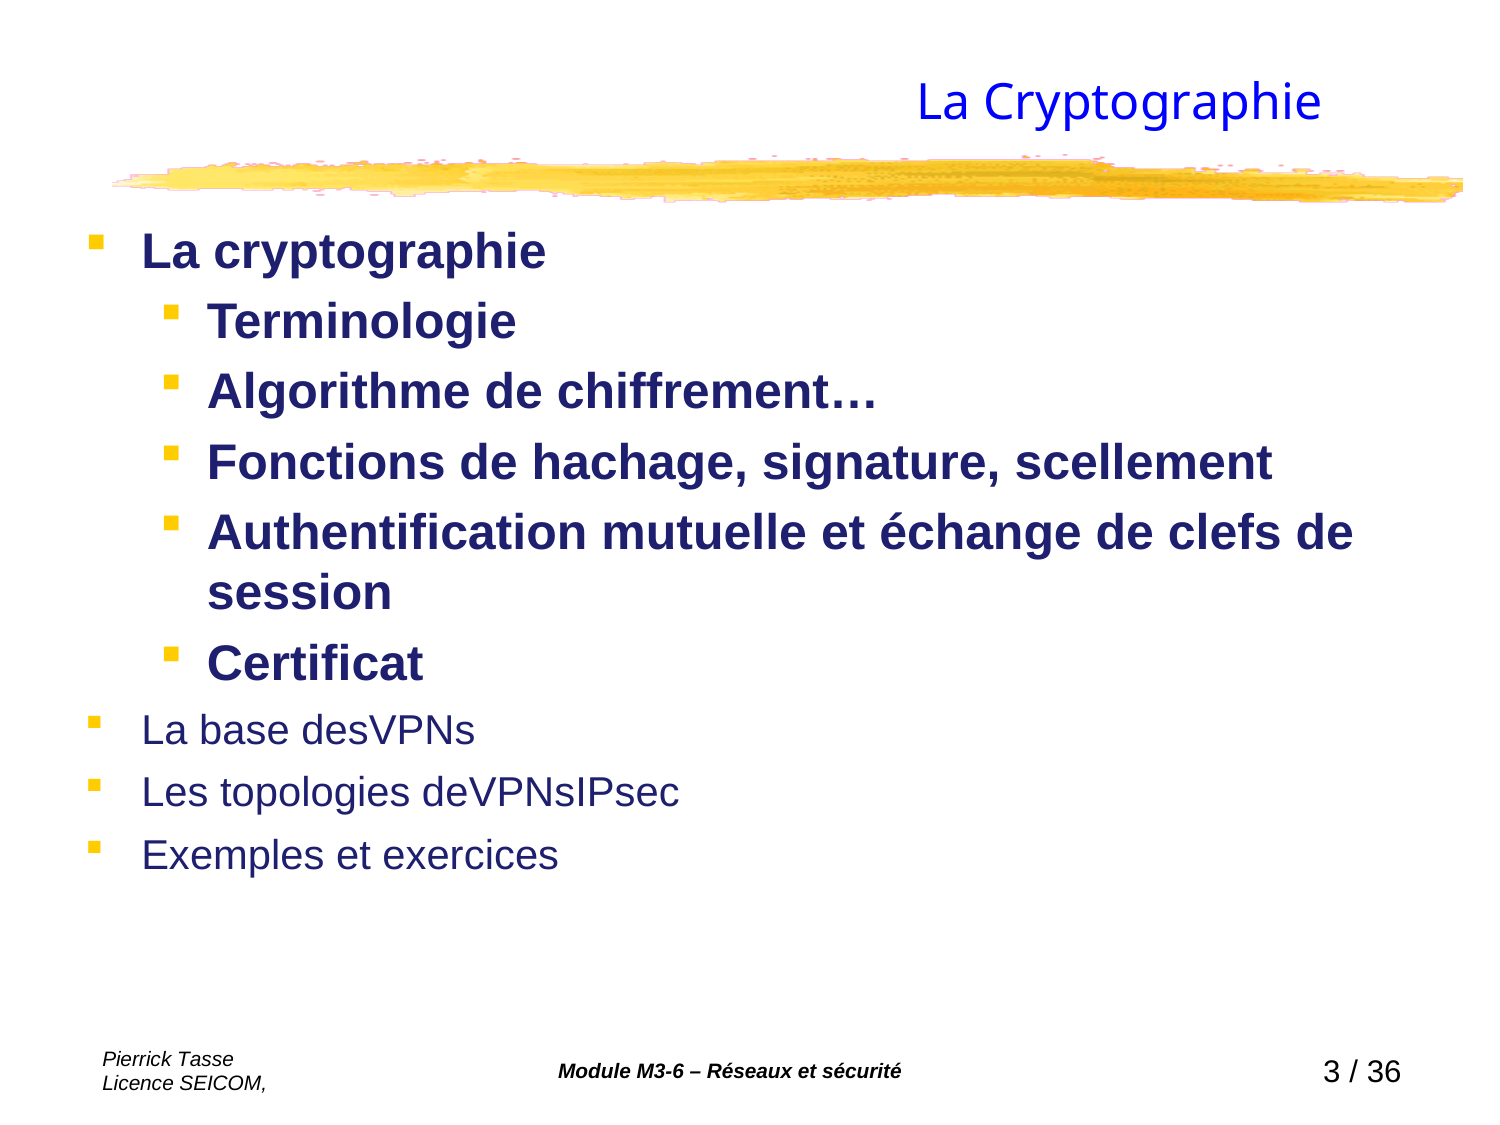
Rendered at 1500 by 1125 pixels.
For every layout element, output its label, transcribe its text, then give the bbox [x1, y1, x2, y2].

title La Cryptographie [62, 37, 1338, 138]
list La cryptographie Terminologie Algorithme de chiffrement… Fonctions de hachage, signature, scellement Authentification mutuelle et échange de clefs de session Certificat La base desVPNs Les topologies deVPNsIPsec Exemples et exercices [69, 210, 1412, 1016]
picture [112, 149, 1463, 213]
